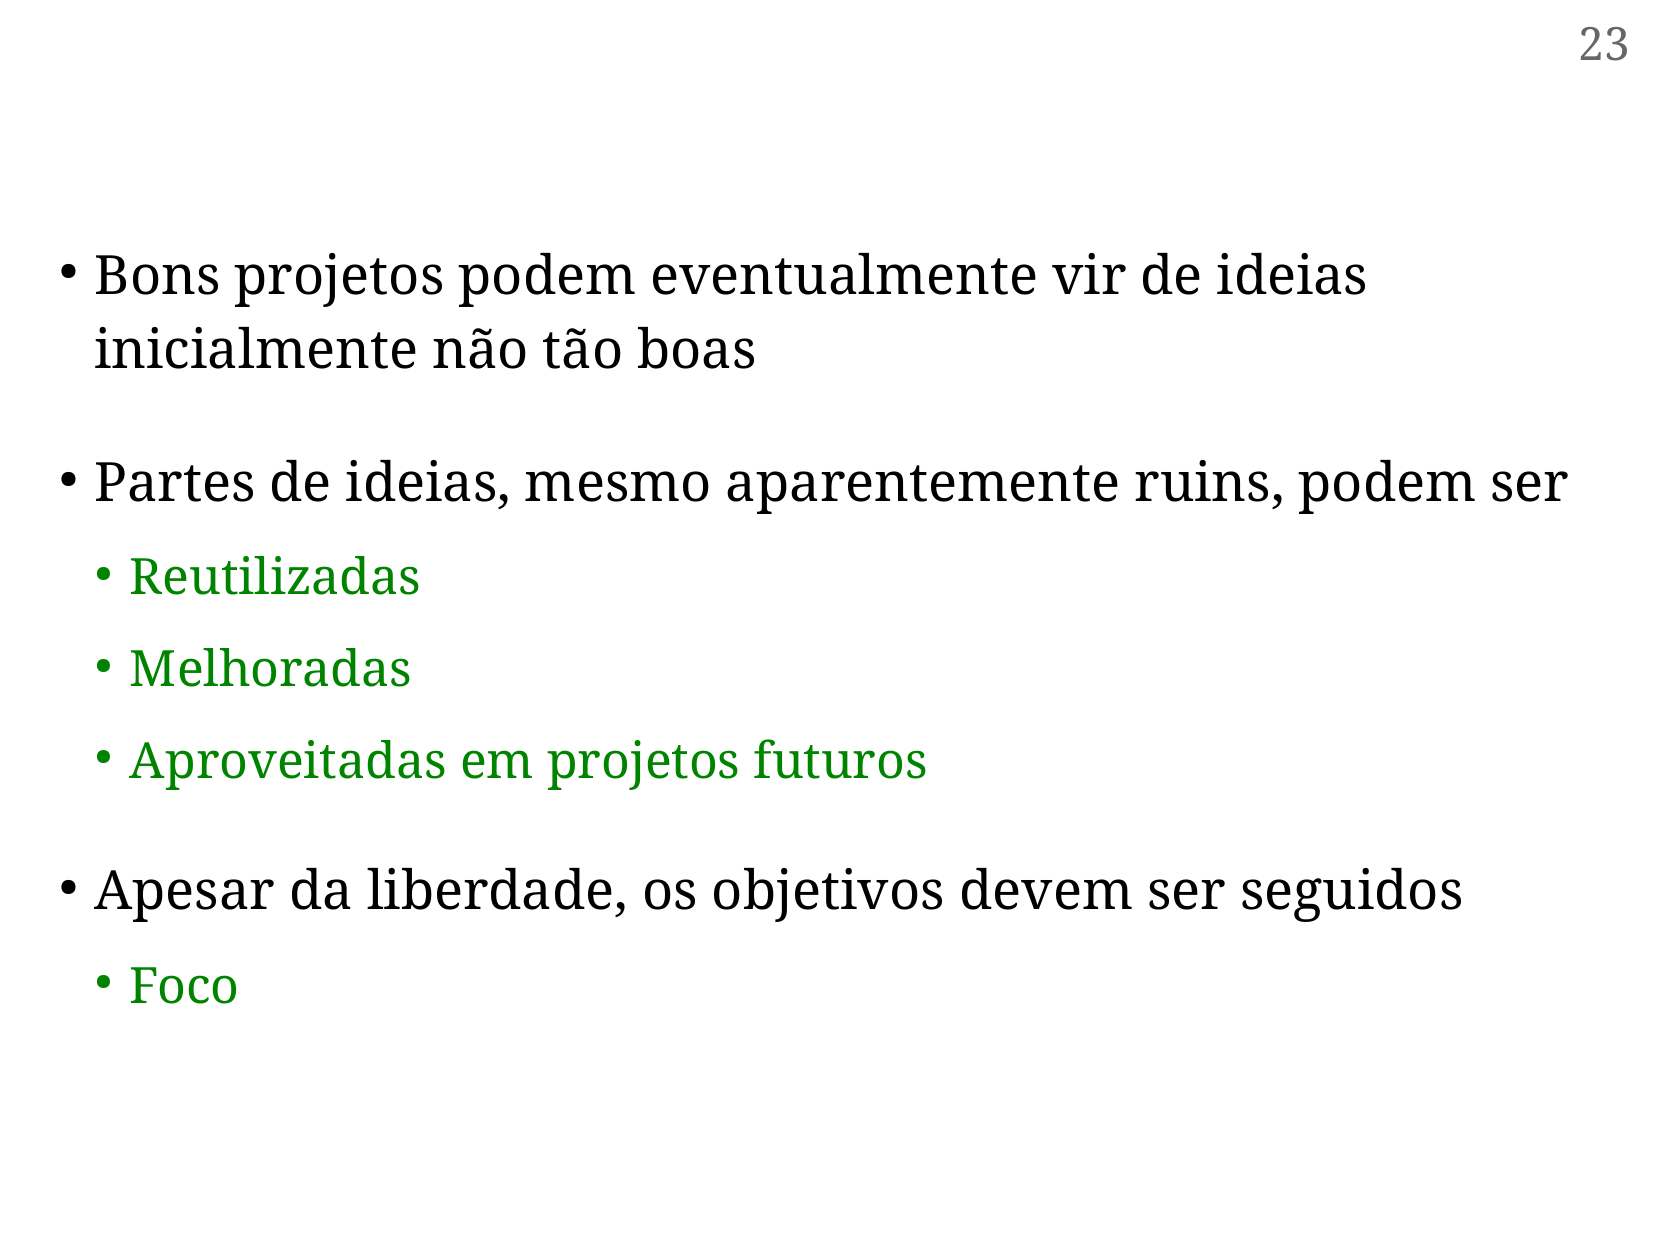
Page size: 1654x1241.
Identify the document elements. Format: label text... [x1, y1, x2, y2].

list Bons projetos podem eventualmente vir de ideias inicialmente não tão boas Partes de ideias, mesmo aparentemente ruins, podem ser Reutilizadas Melhoradas Aproveitadas em projetos futuros Apesar da liberdade, os objetivos devem ser seguidos Foco [59, 236, 1595, 1211]
